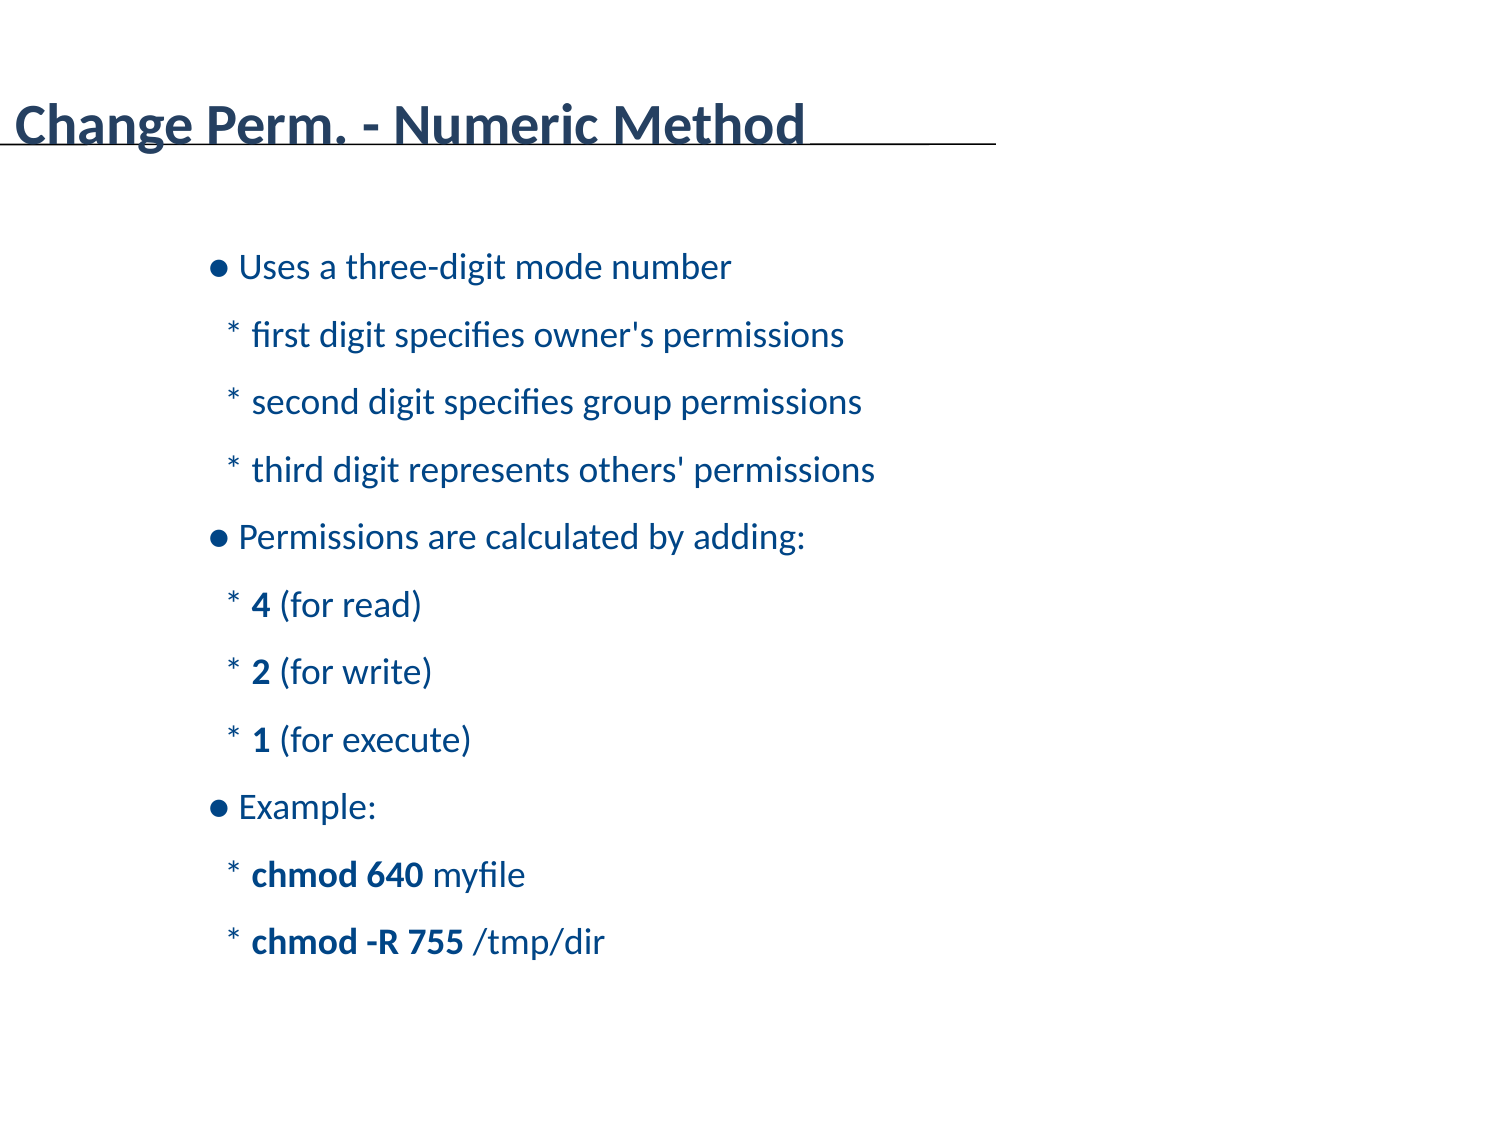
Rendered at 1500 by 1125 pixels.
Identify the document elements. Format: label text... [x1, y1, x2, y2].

text_box Change Perm. - Numeric Method [0, 79, 1141, 165]
text_box ● Uses a three-digit mode number * first digit specifies owner's permissions * second digit specifies group permissions * third digit represents others' permissions ● Permissions are calculated by adding: * 4 (for read) * 2 (for write) * 1 (for execute) ● Example: * chmod 640 myfile * chmod -R 755 /tmp/dir [192, 212, 1171, 970]
